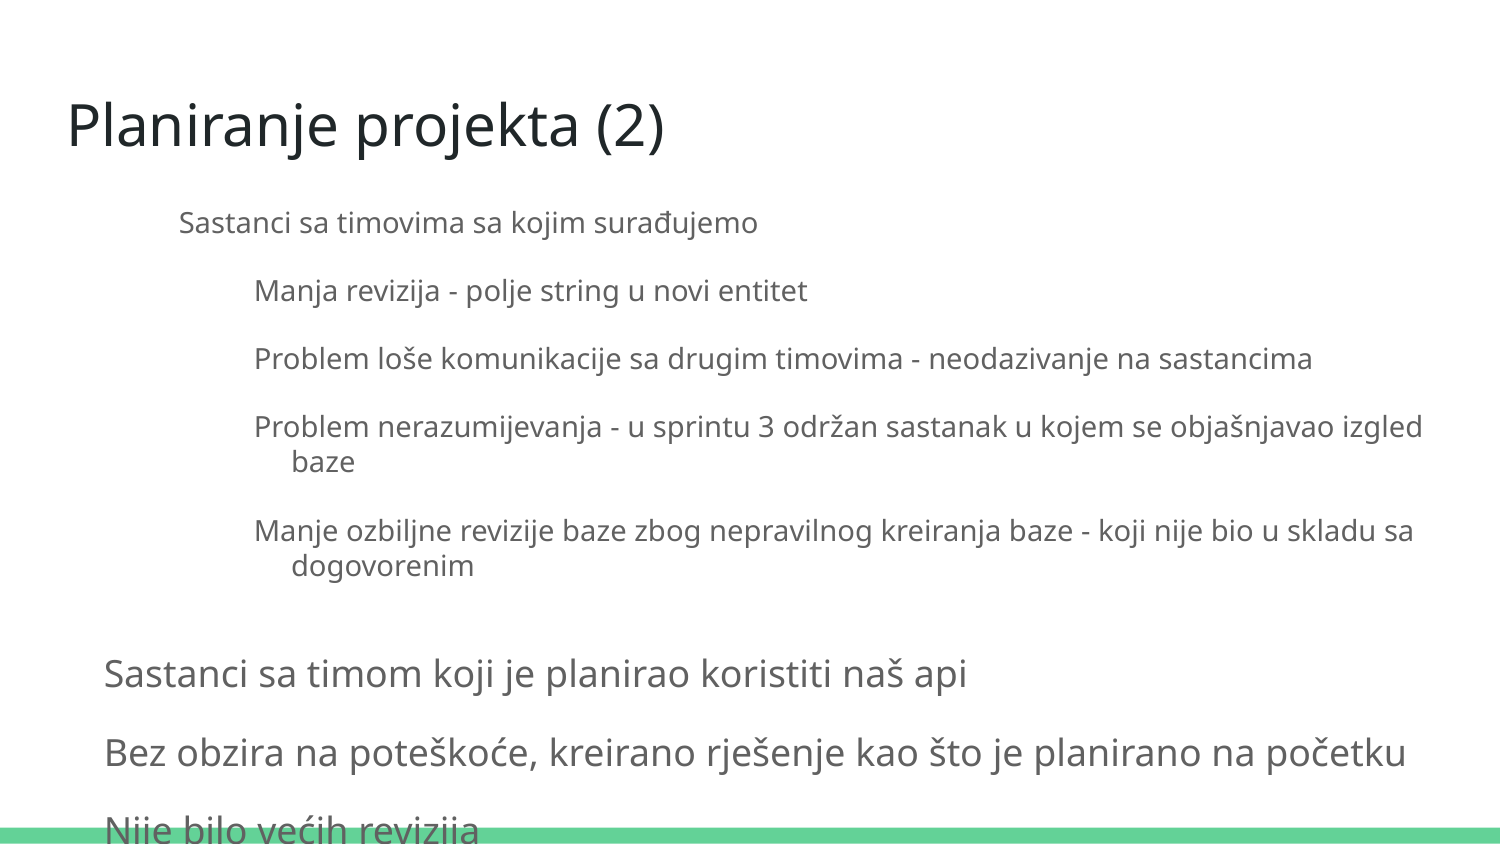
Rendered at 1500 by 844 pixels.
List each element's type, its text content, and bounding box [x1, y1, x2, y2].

title Planiranje projekta (2) [51, 72, 1449, 167]
list Sastanci sa timovima sa kojim surađujemo Manja revizija - polje string u novi entitet Problem loše komunikacije sa drugim timovima - neodazivanje na sastancima Problem nerazumijevanja - u sprintu 3 održan sastanak u kojem se objašnjavao izgled baze Manje ozbiljne revizije baze zbog nepravilnog kreiranja baze - koji nije bio u skladu sa dogovorenim Sastanci sa timom koji je planirao koristiti naš api Bez obzira na poteškoće, kreirano rješenje kao što je planirano na početku Nije bilo većih revizija [51, 189, 1449, 750]
